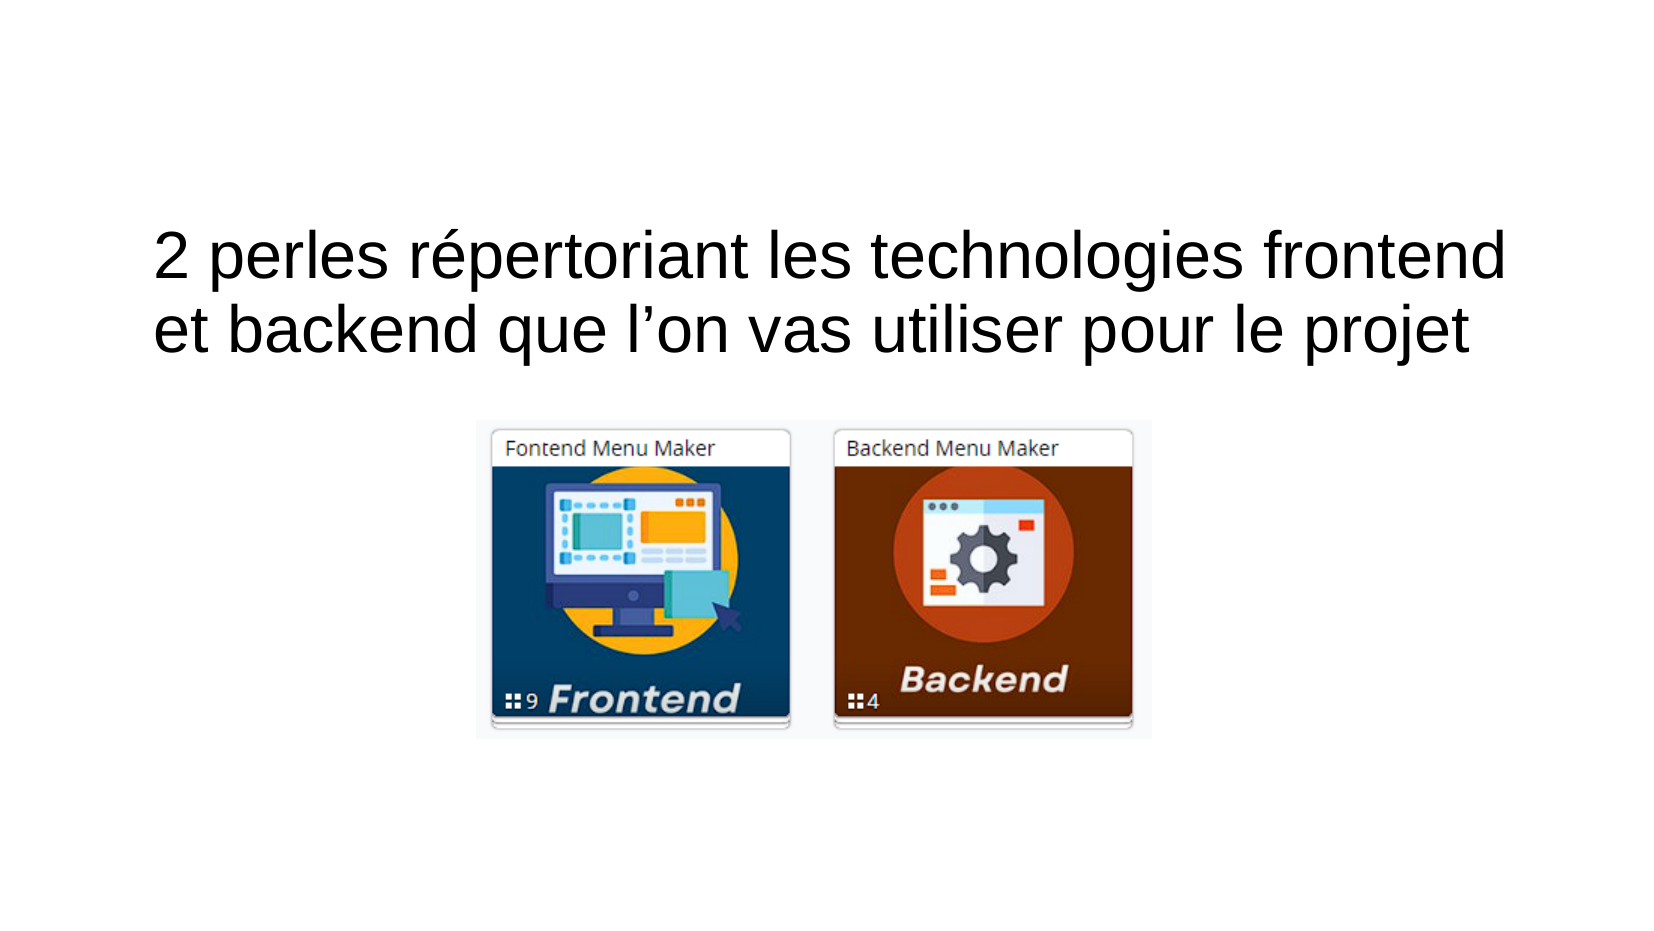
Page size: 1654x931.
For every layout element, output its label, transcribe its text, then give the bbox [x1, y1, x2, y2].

list 2 perles répertoriant les technologies frontend et backend que l’on vas utiliser pour le projet [82, 217, 1571, 758]
picture [476, 420, 1152, 739]
